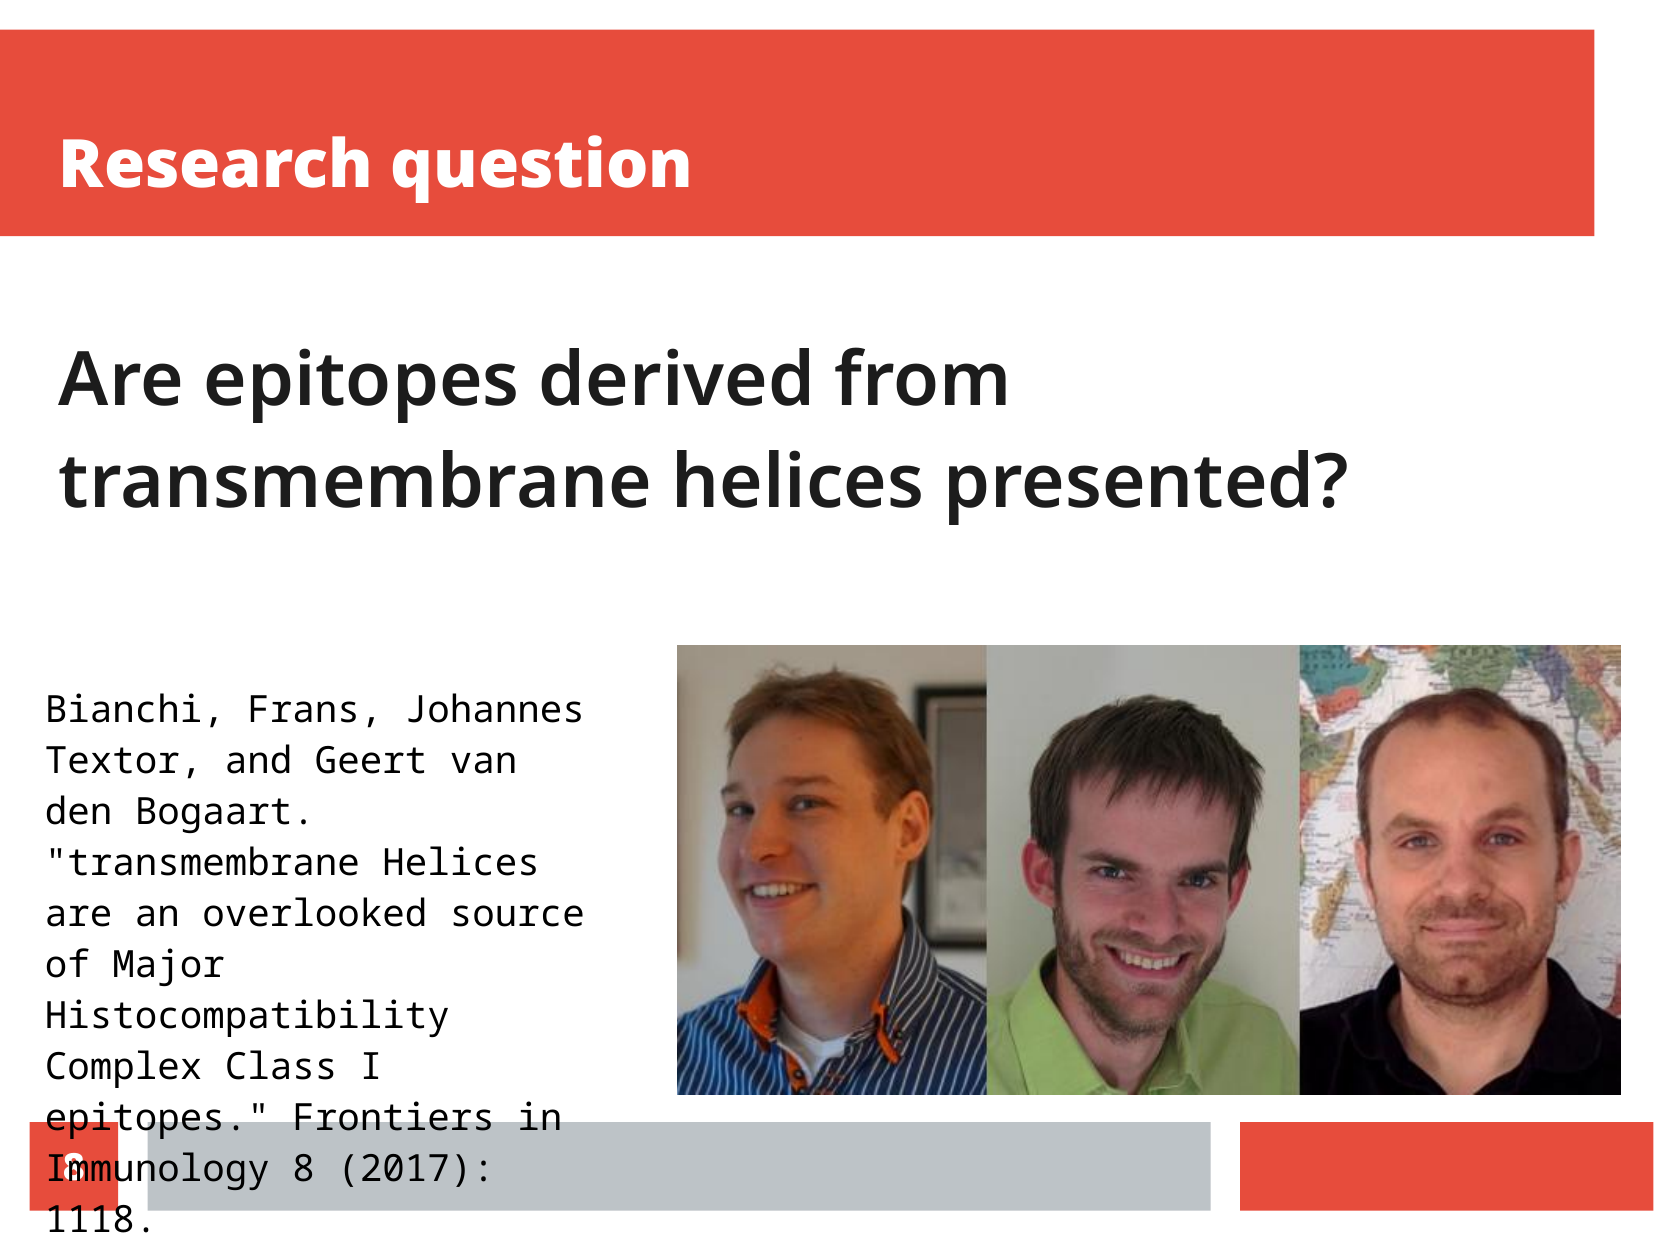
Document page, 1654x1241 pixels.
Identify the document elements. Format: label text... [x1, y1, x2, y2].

title Research question [59, 59, 1595, 207]
list Are epitopes derived from transmembrane helices presented? [59, 324, 1565, 1093]
text_box Bianchi, Frans, Johannes Textor, and Geert van den Bogaart. "transmembrane Helices are an overlooked source of Major Histocompatibility Complex Class I epitopes." Frontiers in Immunology 8 (2017): 1118. [30, 675, 601, 1096]
picture [677, 645, 1621, 1096]
